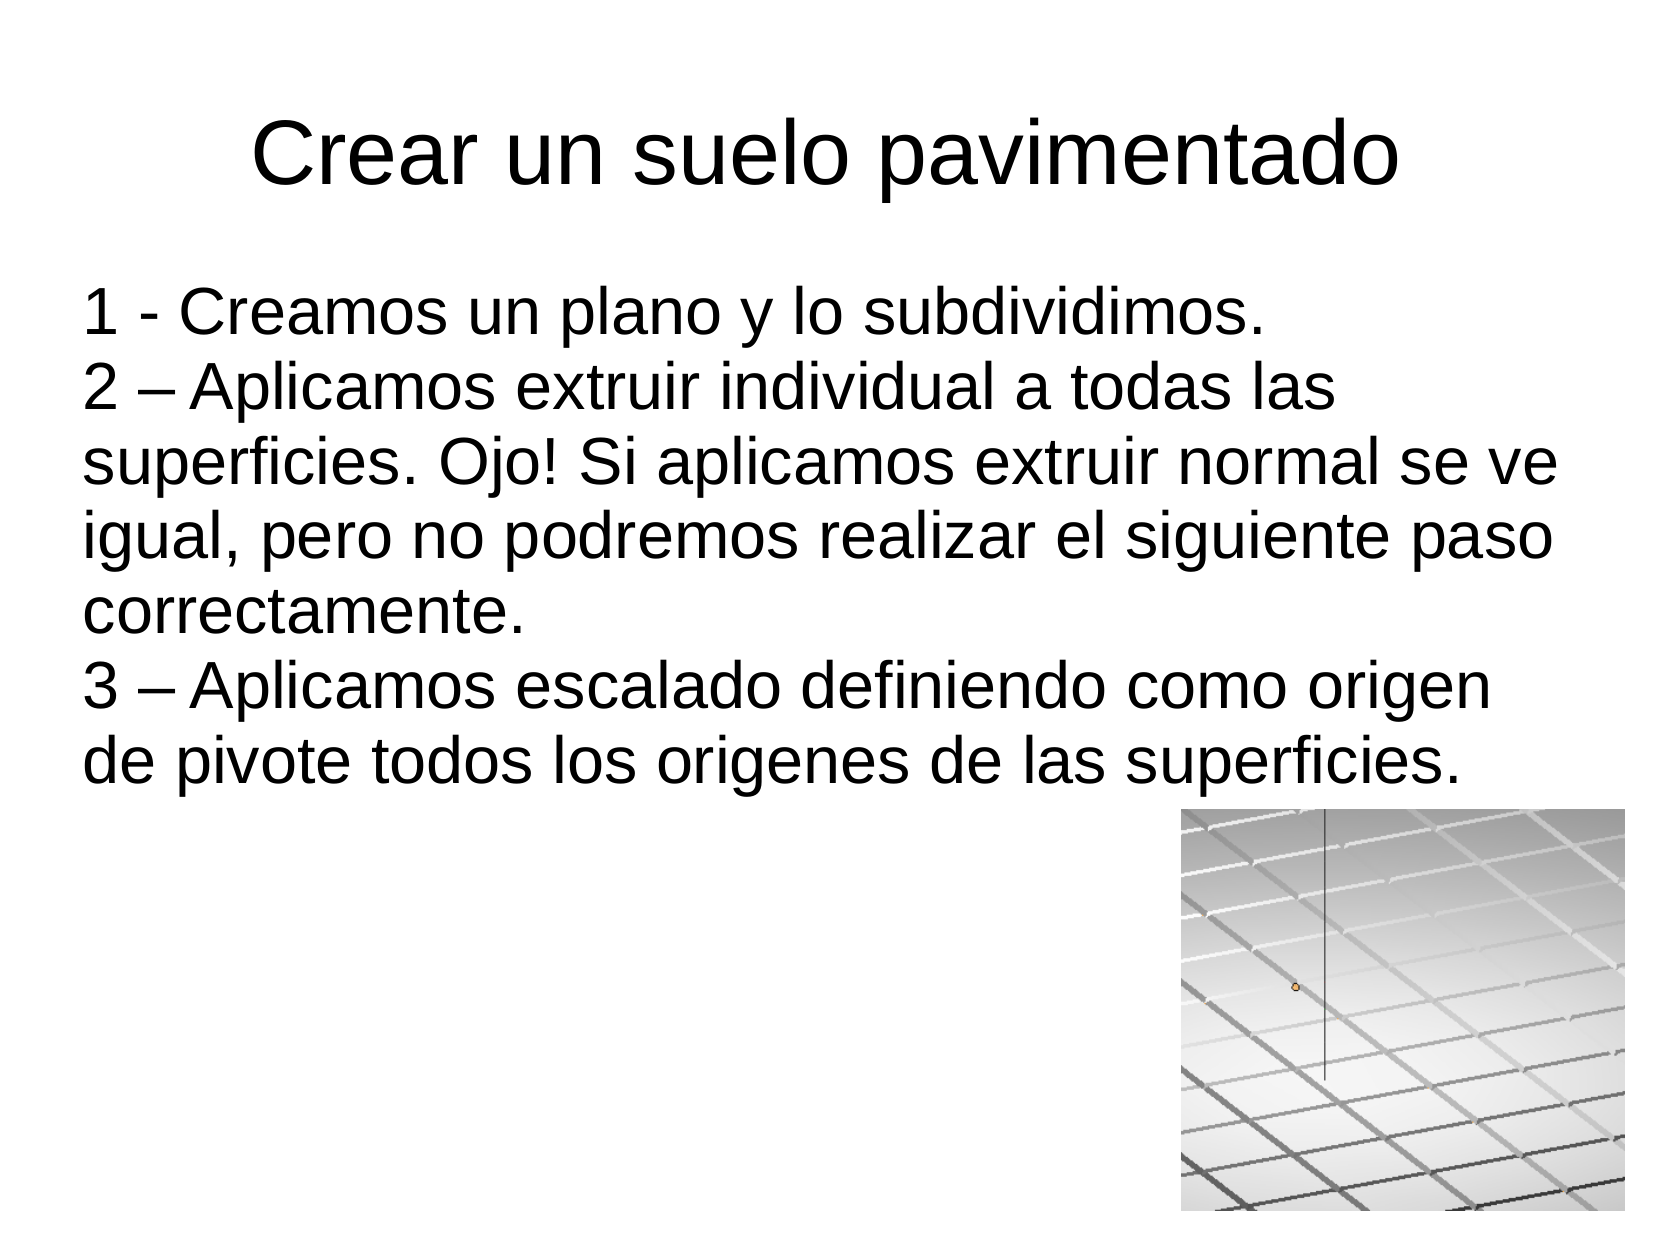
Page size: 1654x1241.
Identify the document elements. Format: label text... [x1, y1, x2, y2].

title Crear un suelo pavimentado [82, 49, 1571, 257]
picture [1181, 809, 1625, 1211]
subtitle 1 - Creamos un plano y lo subdividimos. 2 – Aplicamos extruir individual a todas las superficies. Ojo! Si aplicamos extruir normal se ve igual, pero no podremos realizar el siguiente paso correctamente. 3 – Aplicamos escalado definiendo como origen de pivote todos los origenes de las superficies. [82, 274, 1571, 873]
